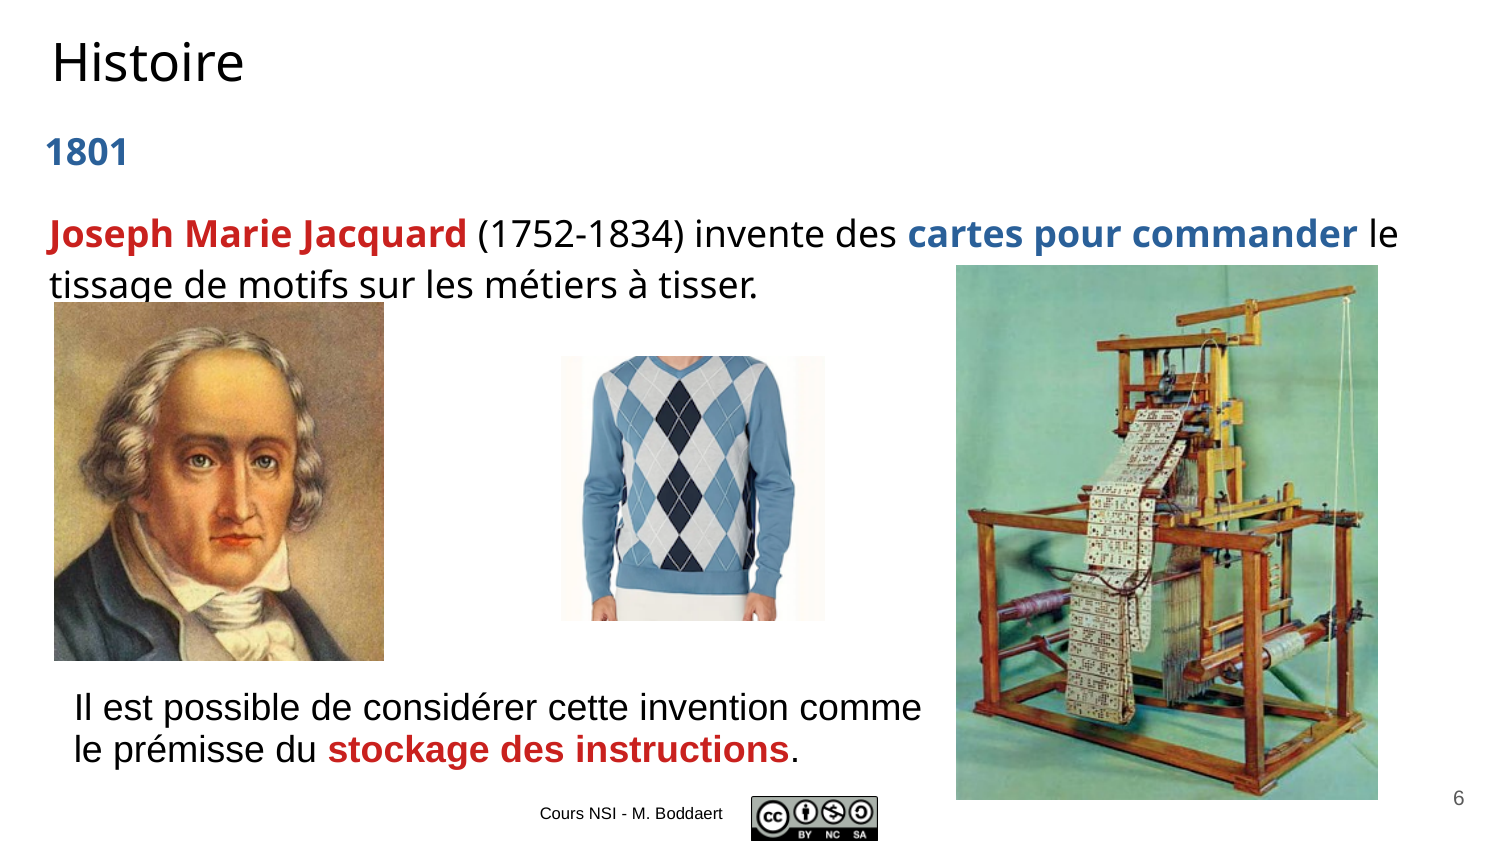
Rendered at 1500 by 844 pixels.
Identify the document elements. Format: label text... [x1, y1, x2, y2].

title Histoire [51, 13, 1449, 108]
text_box Joseph Marie Jacquard (1752-1834) invente des cartes pour commander le tissage de motifs sur les métiers à tisser. [34, 200, 1424, 303]
slide_number <numéro> [1389, 764, 1480, 830]
text_box 1801 [29, 120, 1477, 178]
picture [54, 302, 384, 661]
picture [956, 265, 1378, 800]
picture [751, 796, 878, 841]
text_box Il est possible de considérer cette invention comme le prémisse du stockage des instructions. [59, 678, 956, 781]
picture [561, 356, 825, 621]
